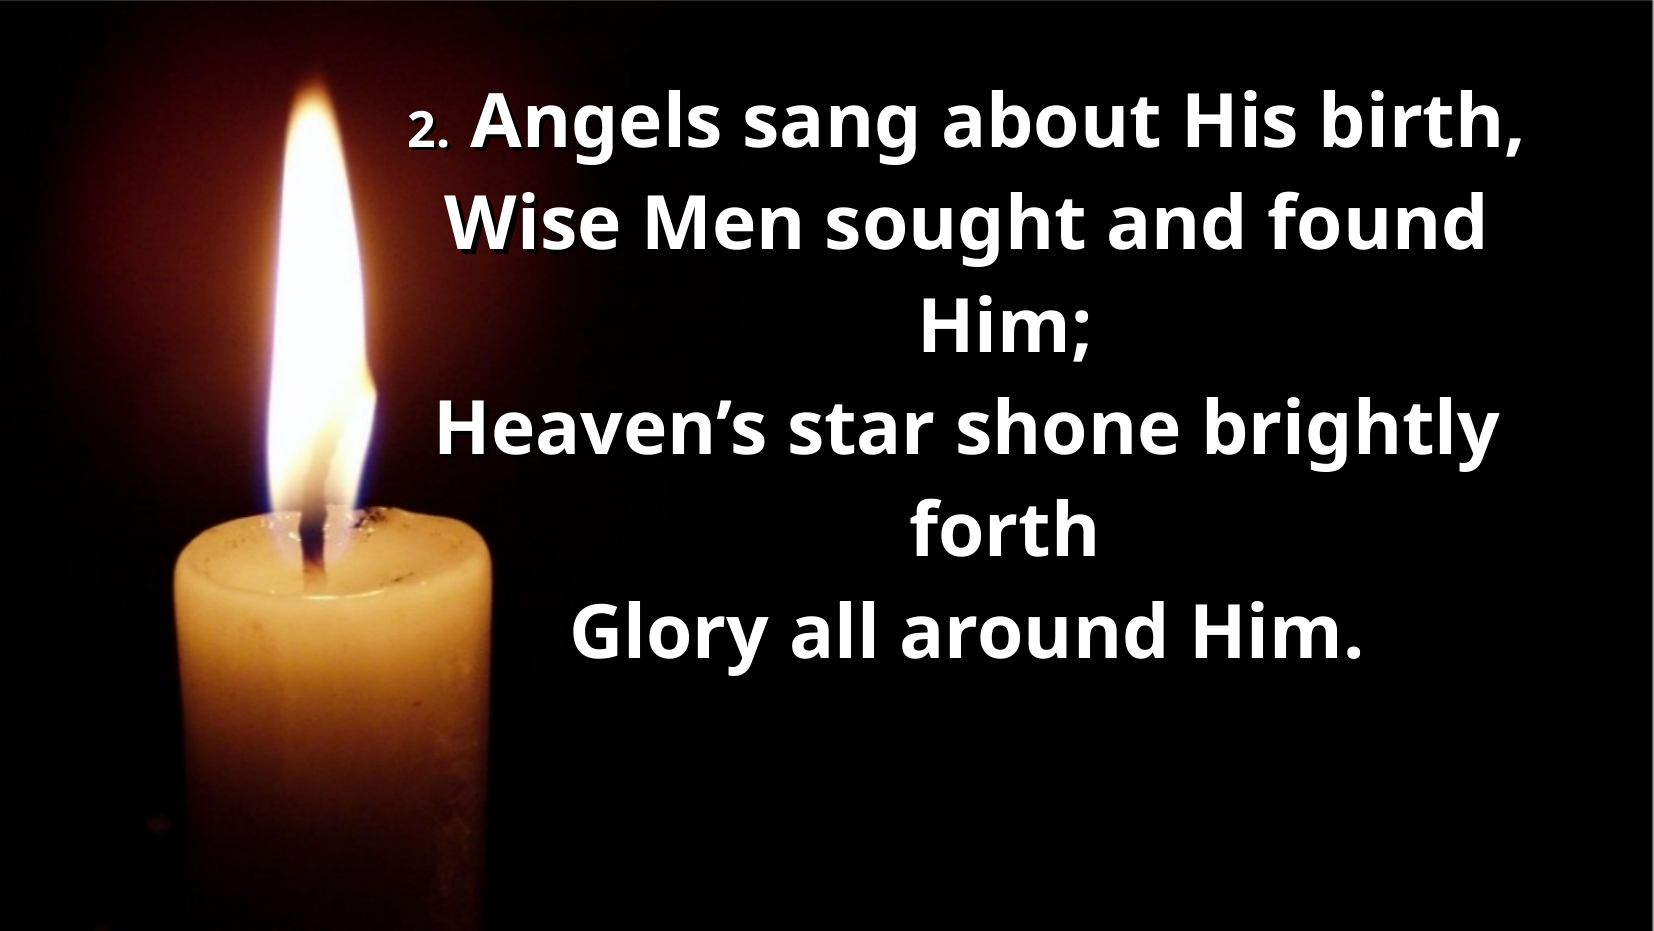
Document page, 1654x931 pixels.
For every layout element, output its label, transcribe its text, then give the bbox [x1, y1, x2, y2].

text_box 2. Angels sang about His birth, Wise Men sought and found Him; Heaven’s star shone brightly forth Glory all around Him. [345, 60, 1591, 496]
picture [0, 0, 1654, 931]
